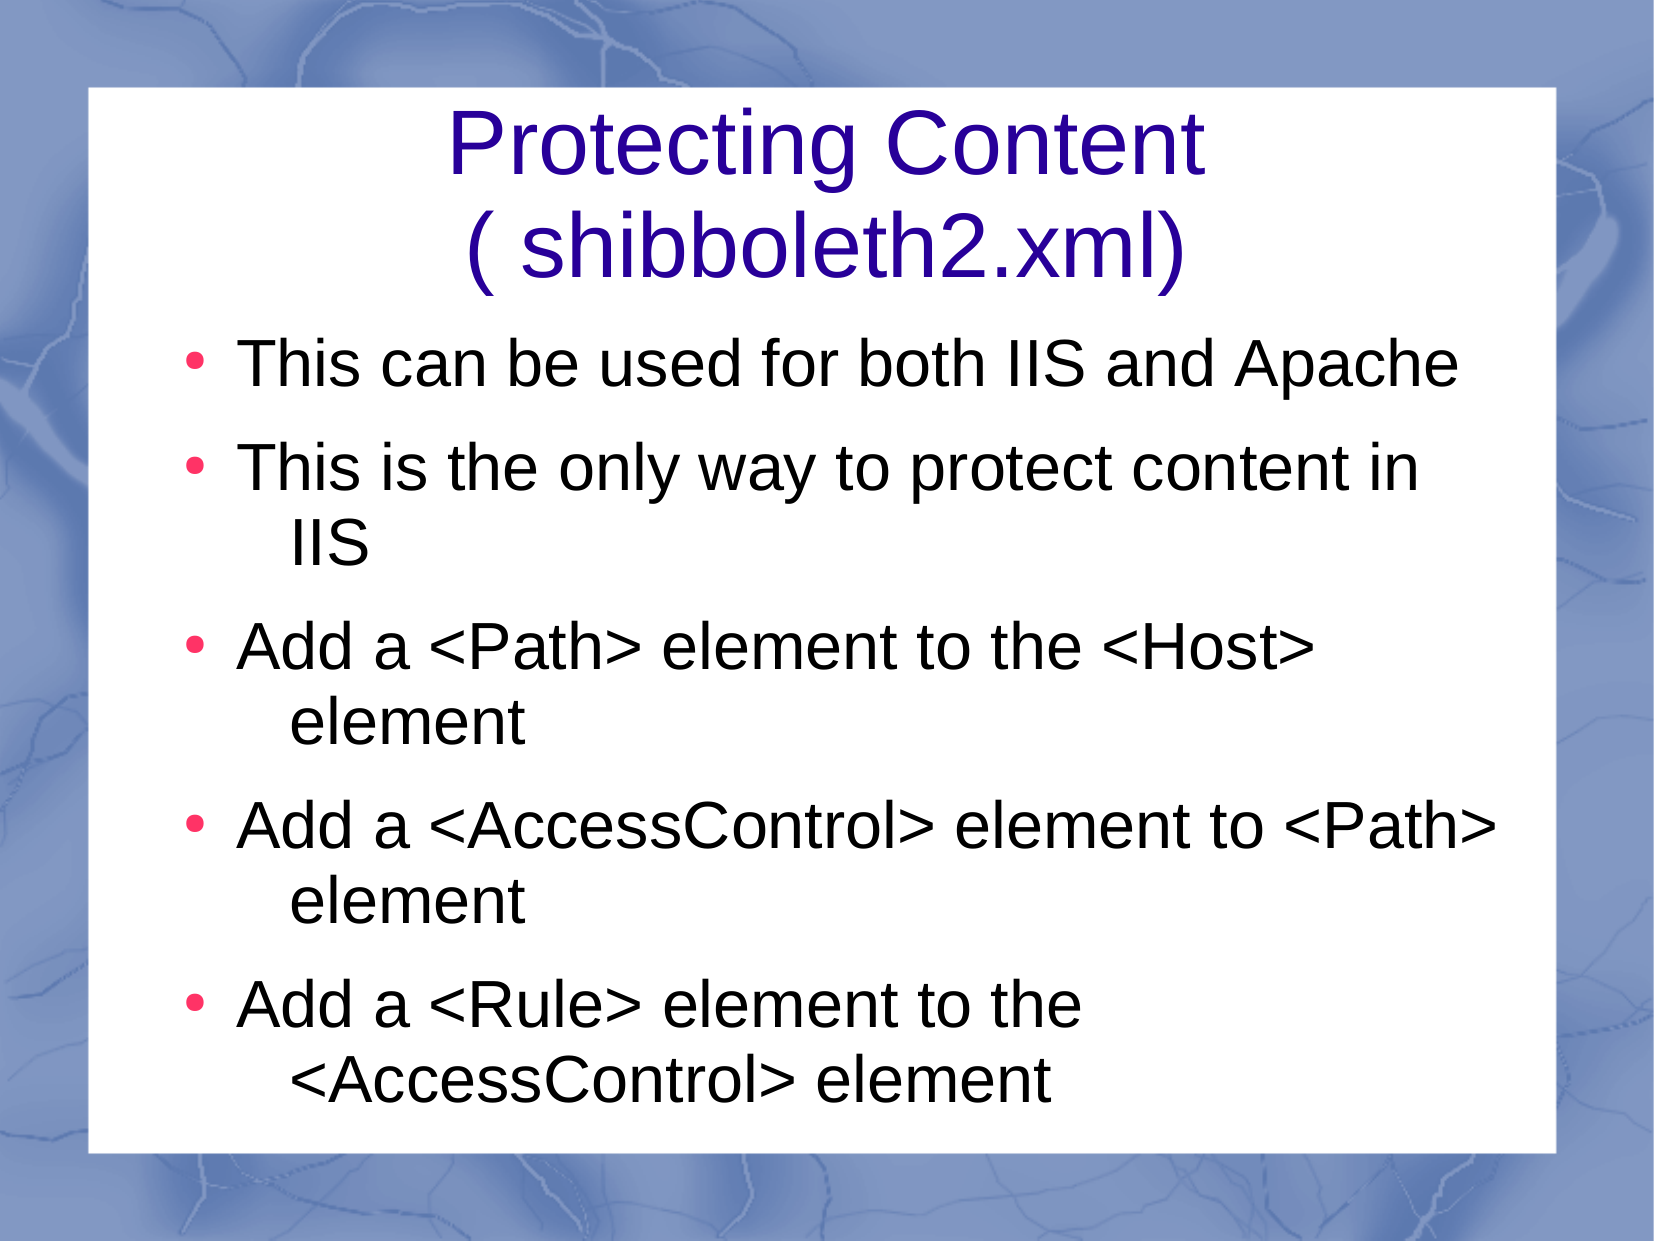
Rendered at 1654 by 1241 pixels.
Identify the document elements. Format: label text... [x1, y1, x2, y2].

picture [0, 0, 1654, 1241]
title Protecting Content ( shibboleth2.xml) [118, 91, 1536, 297]
list This can be used for both IIS and Apache This is the only way to protect content in IIS Add a <Path> element to the <Host> element Add a <AccessControl> element to <Path> element Add a <Rule> element to the <AccessControl> element [147, 325, 1506, 1117]
